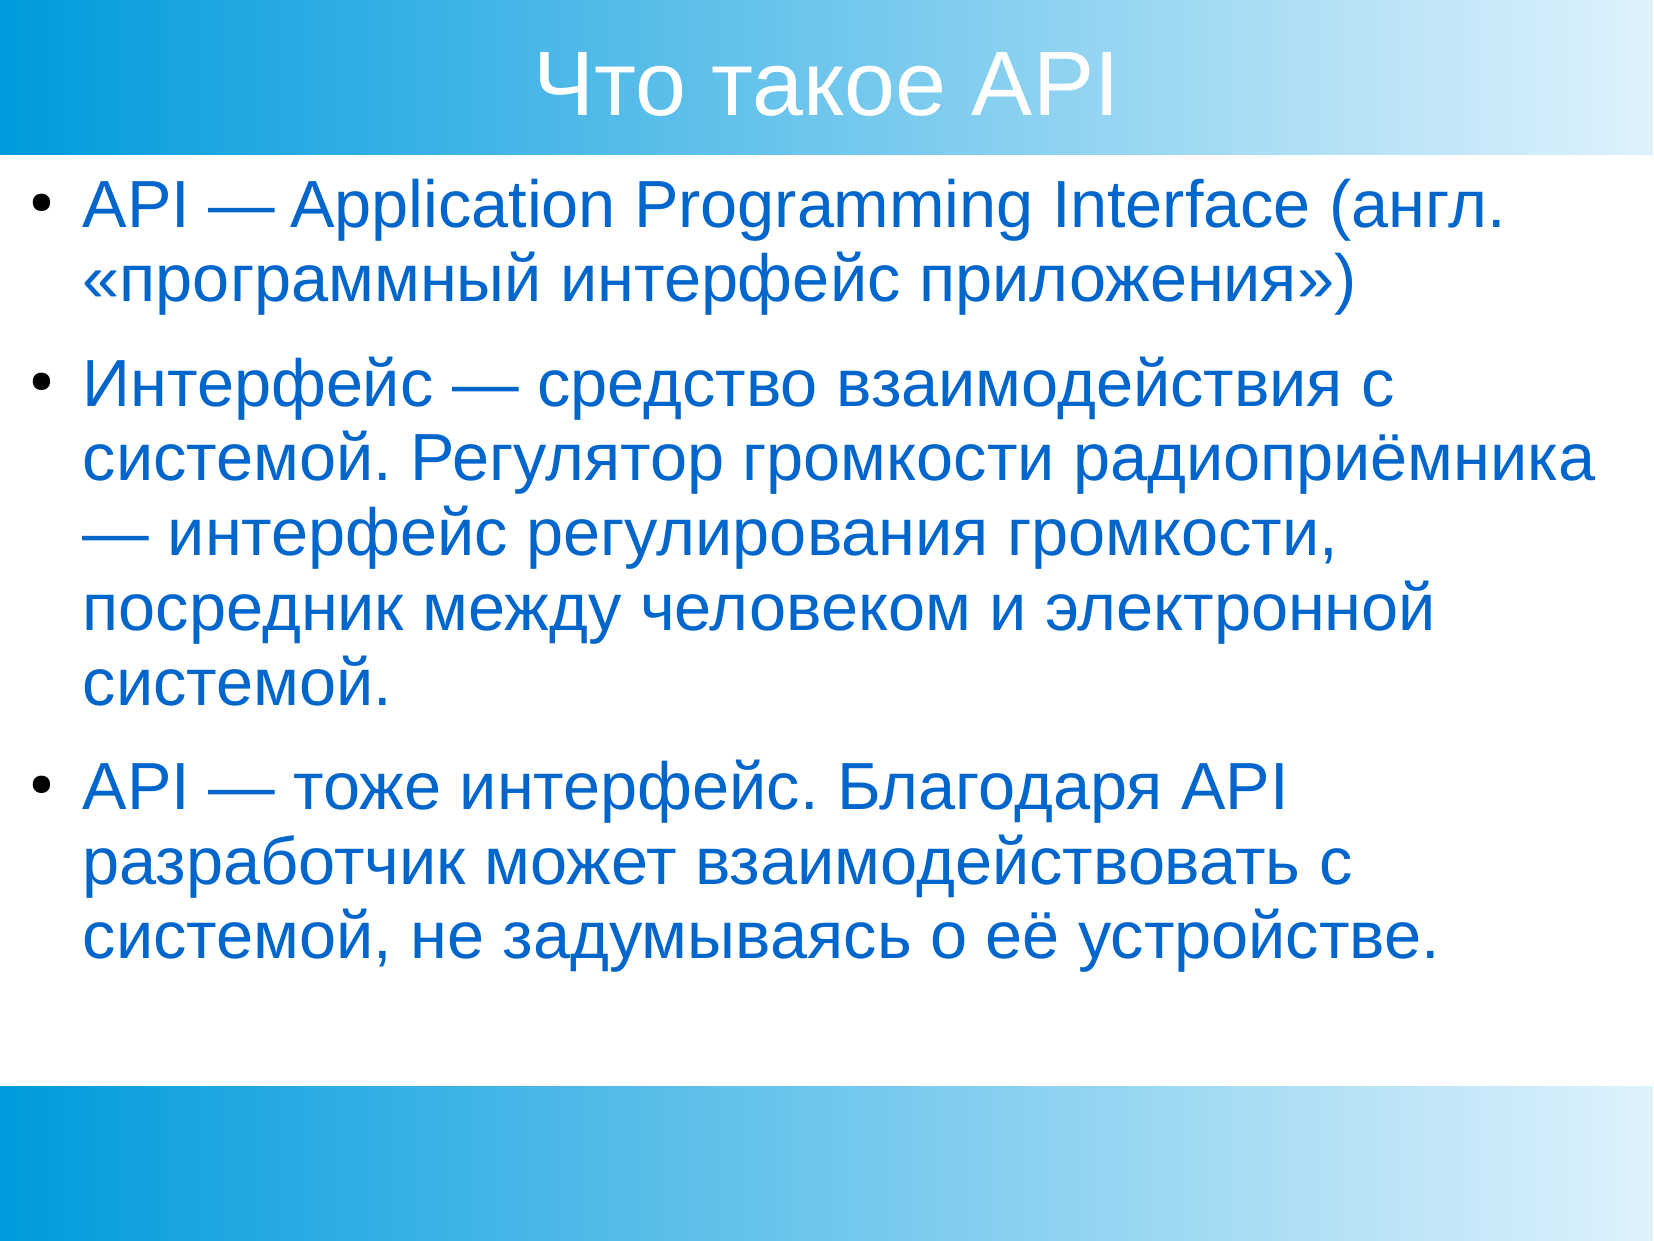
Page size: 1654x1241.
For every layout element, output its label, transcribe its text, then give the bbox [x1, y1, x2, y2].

list API — Application Programming Interface (англ. «программный интерфейс приложения») Интерфейс — средство взаимодействия с системой. Регулятор громкости радиоприёмника — интерфейс регулирования громкости, посредник между человеком и электронной системой. API — тоже интерфейс. Благодаря API разработчик может взаимодействовать с системой, не задумываясь о её устройстве. [11, 166, 1642, 1063]
title Что такое API [82, 31, 1571, 137]
